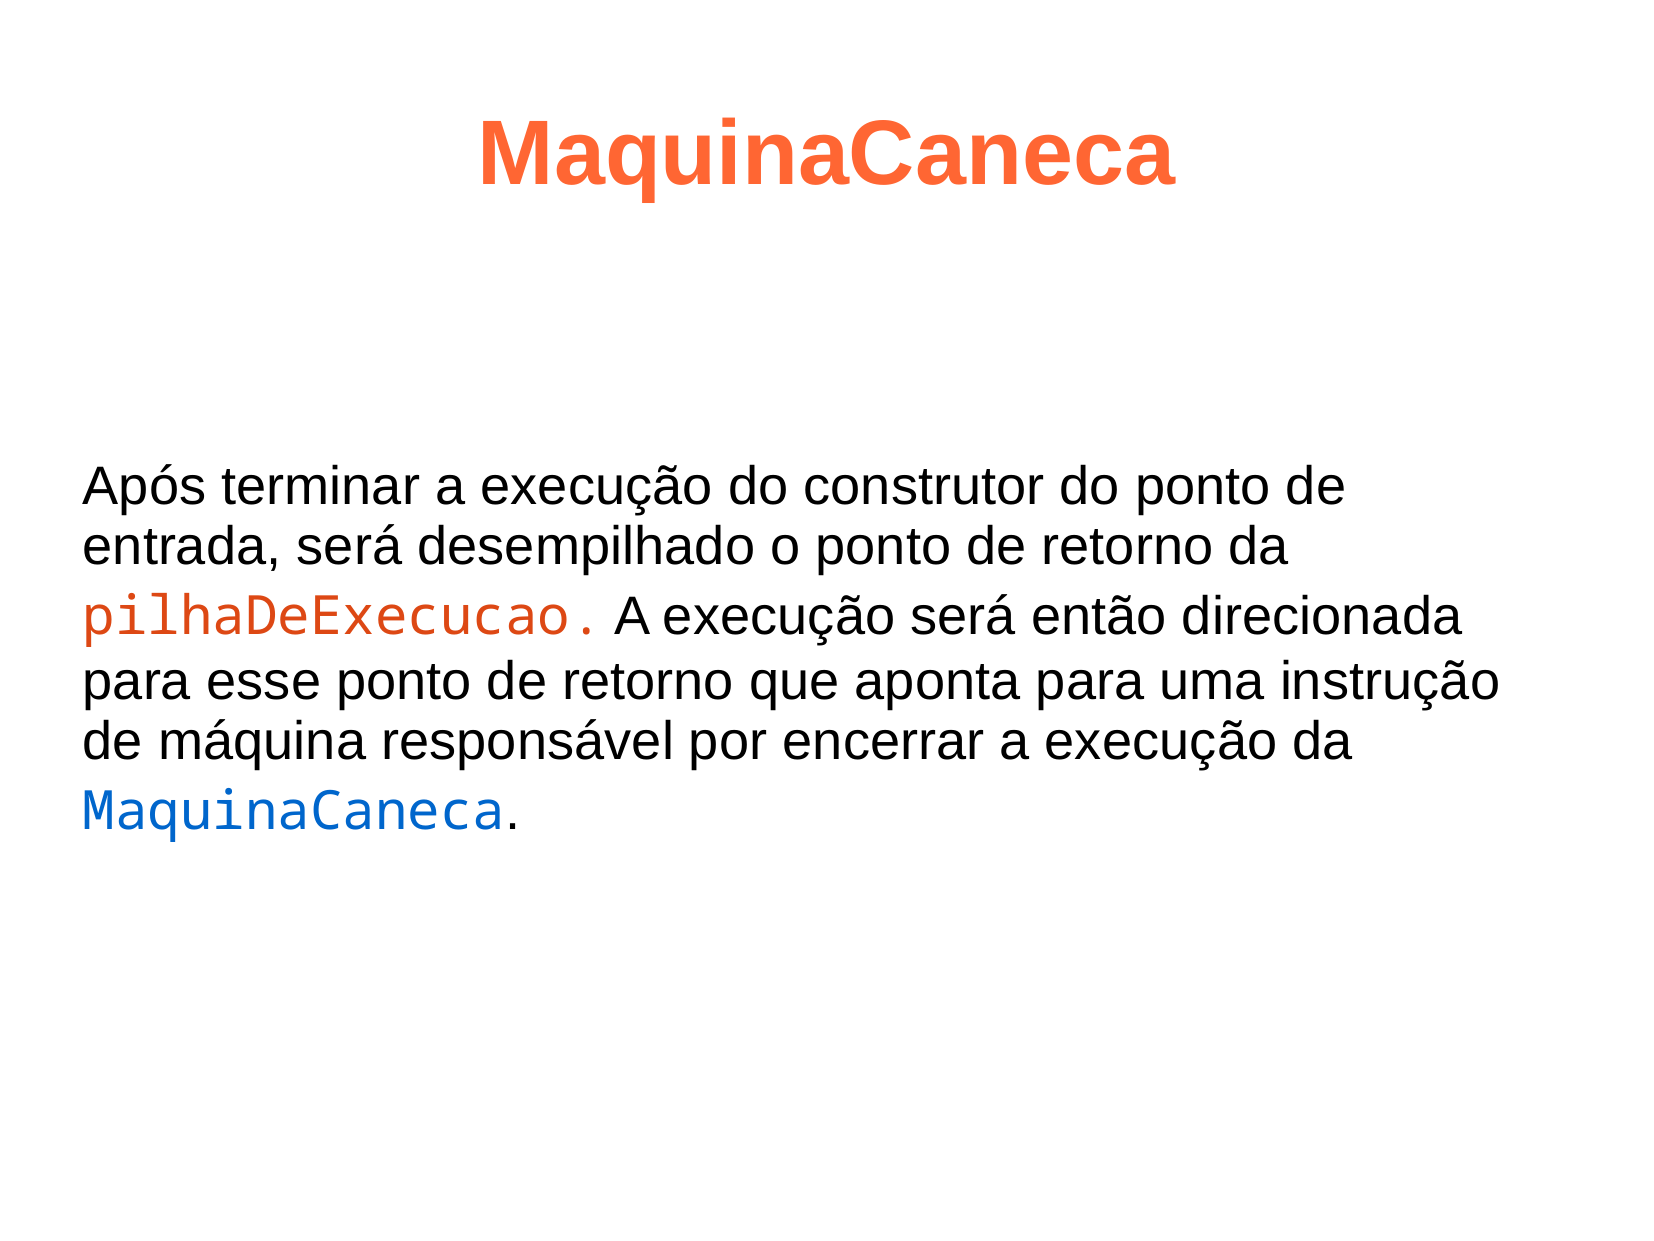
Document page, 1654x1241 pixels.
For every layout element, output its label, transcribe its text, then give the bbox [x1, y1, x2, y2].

title MaquinaCaneca [82, 49, 1571, 257]
subtitle Após terminar a execução do construtor do ponto de entrada, será desempilhado o ponto de retorno da pilhaDeExecucao. A execução será então direcionada para esse ponto de retorno que aponta para uma instrução de máquina responsável por encerrar a execução da MaquinaCaneca. [82, 290, 1538, 1011]
